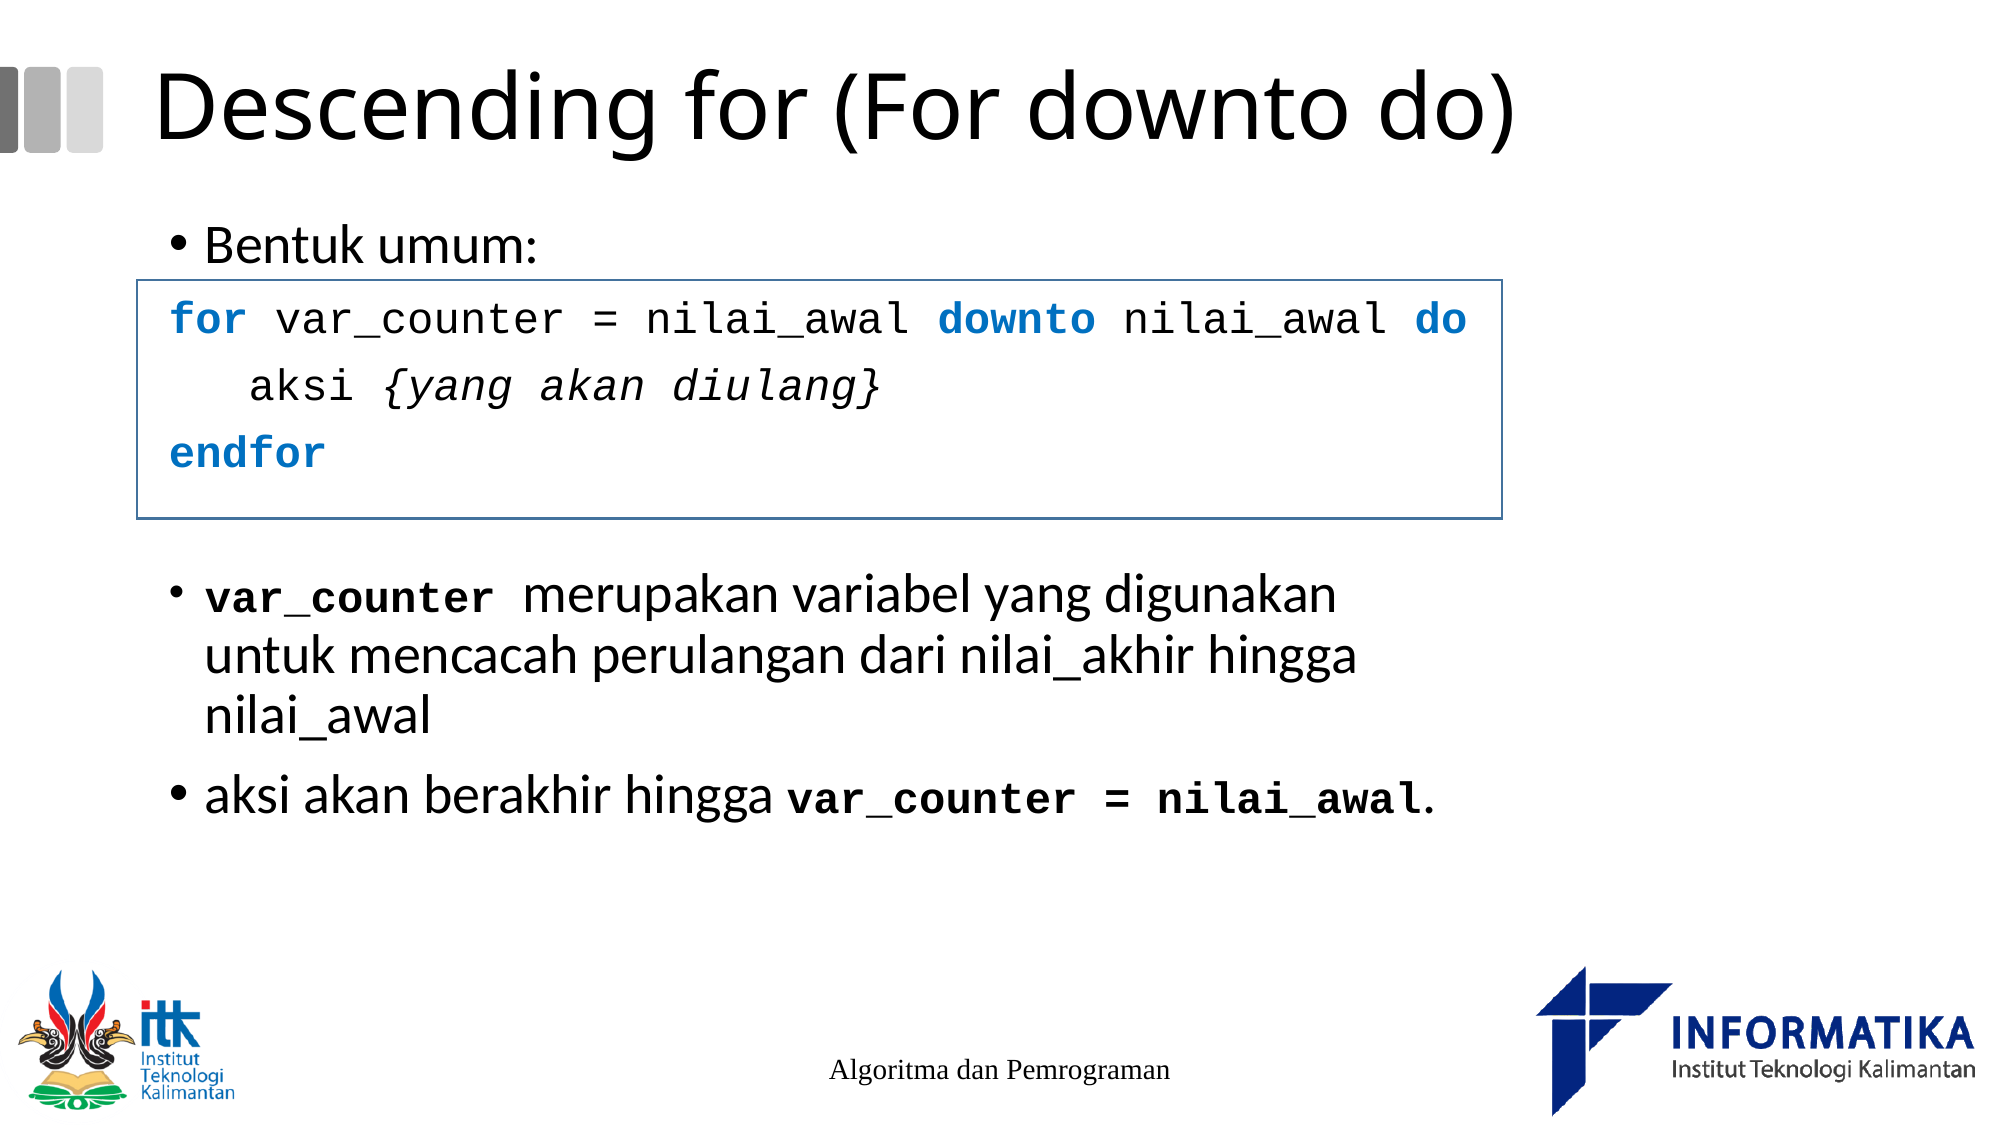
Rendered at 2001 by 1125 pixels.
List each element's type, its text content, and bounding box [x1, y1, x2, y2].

list Bentuk umum: for var_counter = nilai_awal downto nilai_awal do aksi {yang akan diulang} endfor var_counter merupakan variabel yang digunakan untuk mencacah perulangan dari nilai_akhir hingga nilai_awal aksi akan berakhir hingga var_counter = nilai_awal. [154, 207, 1490, 279]
title Descending for (For downto do) [137, 1, 1863, 219]
picture [1534, 965, 1976, 1118]
list Bentuk umum: for var_counter = nilai_awal downto nilai_awal do aksi {yang akan diulang} endfor var_counter merupakan variabel yang digunakan untuk mencacah perulangan dari nilai_akhir hingga nilai_awal aksi akan berakhir hingga var_counter = nilai_awal. [154, 281, 1490, 517]
list Bentuk umum: for var_counter = nilai_awal downto nilai_awal do aksi {yang akan diulang} endfor var_counter merupakan variabel yang digunakan untuk mencacah perulangan dari nilai_akhir hingga nilai_awal aksi akan berakhir hingga var_counter = nilai_awal. [154, 520, 1490, 922]
picture [0, 935, 253, 1125]
